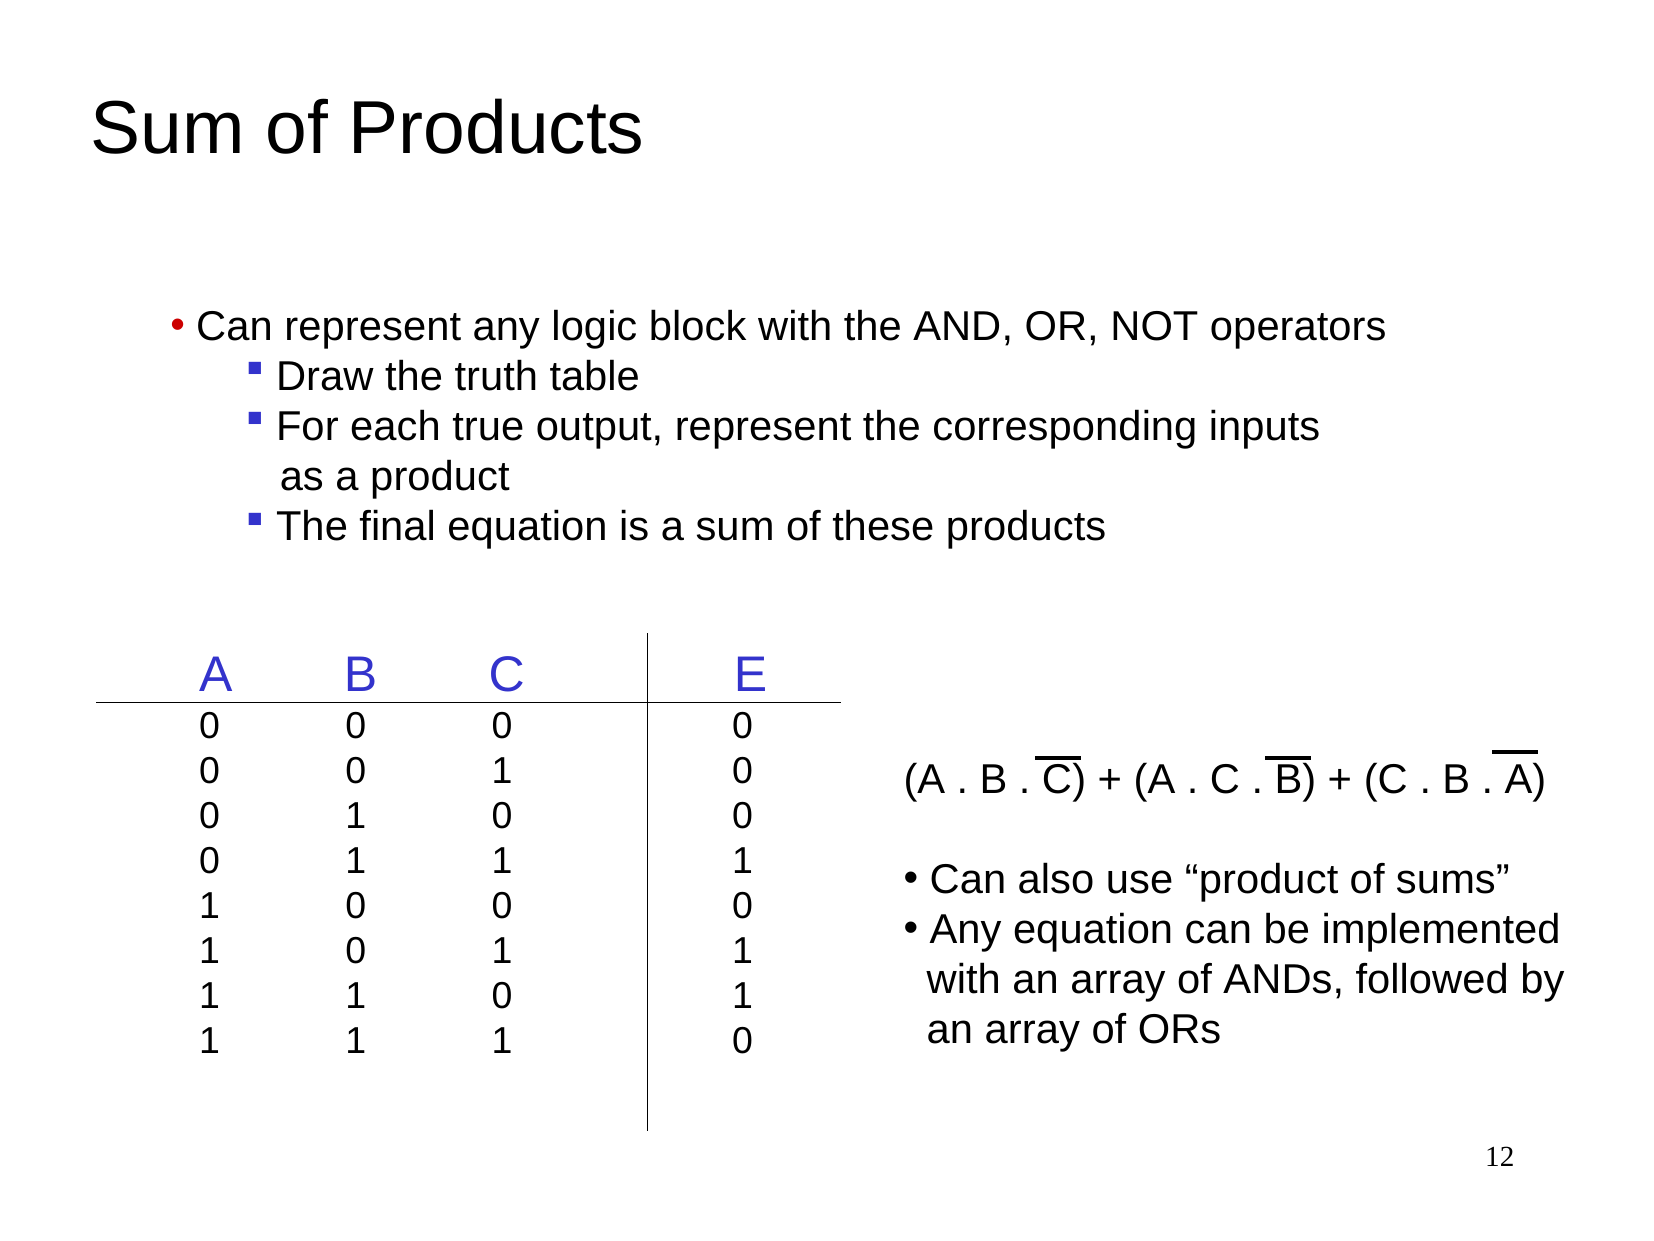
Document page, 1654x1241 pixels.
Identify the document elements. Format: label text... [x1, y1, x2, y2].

text_box A B C E 0 0 0 0 0 0 1 0 0 1 0 0 0 1 1 1 1 0 0 0 1 0 1 1 1 1 0 1 1 1 1 0 [100, 703, 647, 1070]
text_box A B C E 0 0 0 0 0 0 1 0 0 1 0 0 0 1 1 1 1 0 0 0 1 0 1 1 1 1 0 1 1 1 1 0 [648, 633, 784, 702]
text_box (A . B . C) + (A . C . B) + (C . B . A) Can also use “product of sums” Any equation can be implemented with an array of ANDs, followed by an array of ORs [888, 744, 1580, 1060]
text_box A B C E 0 0 0 0 0 0 1 0 0 1 0 0 0 1 1 1 1 0 0 0 1 0 1 1 1 1 0 1 1 1 1 0 [100, 633, 647, 702]
text_box A B C E 0 0 0 0 0 0 1 0 0 1 0 0 0 1 1 1 1 0 0 0 1 0 1 1 1 1 0 1 1 1 1 0 [648, 703, 784, 1070]
text_box <number> [1184, 1129, 1530, 1213]
text_box Sum of Products [75, 71, 660, 177]
text_box Can represent any logic block with the AND, OR, NOT operators Draw the truth table For each true output, represent the corresponding inputs as a product The final equation is a sum of these products [155, 291, 1403, 557]
